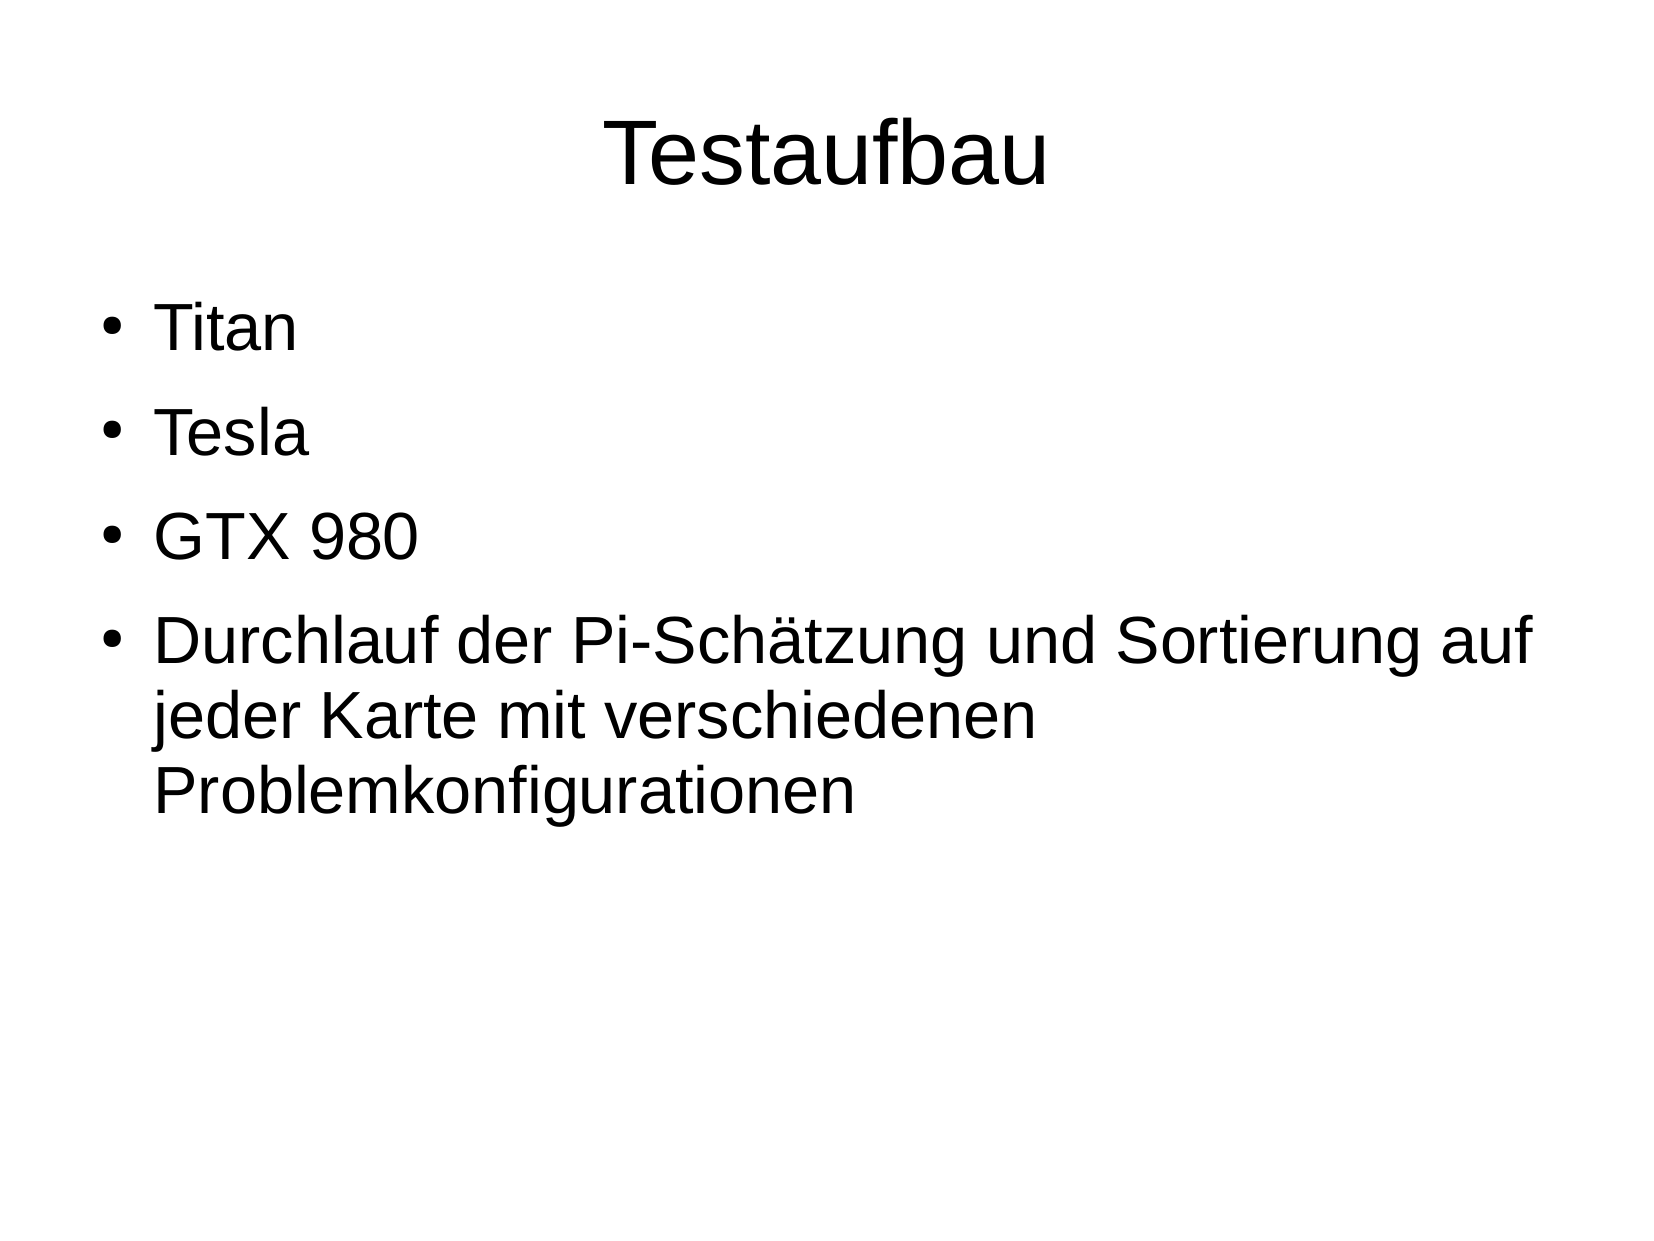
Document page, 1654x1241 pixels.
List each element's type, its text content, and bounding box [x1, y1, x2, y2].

list Titan Tesla GTX 980 Durchlauf der Pi-Schätzung und Sortierung auf jeder Karte mit verschiedenen Problemkonfigurationen [82, 290, 1571, 1010]
title Testaufbau [82, 49, 1571, 257]
